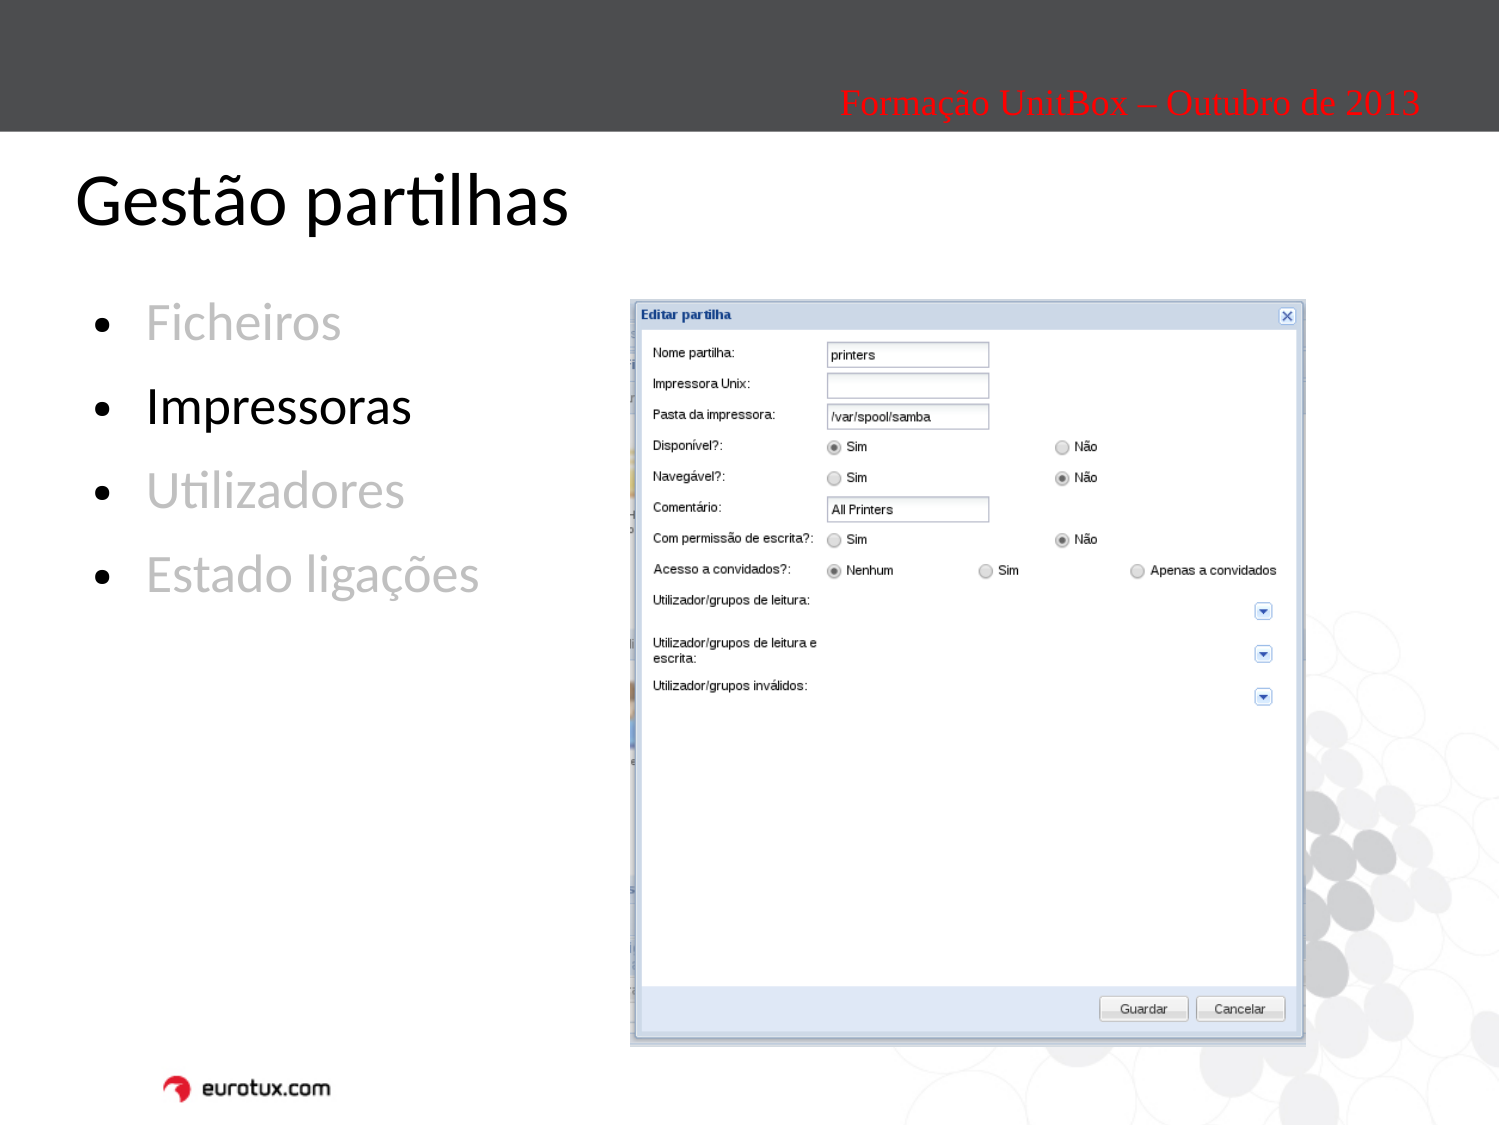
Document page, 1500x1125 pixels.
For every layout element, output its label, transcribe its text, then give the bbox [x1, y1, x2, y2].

picture [0, 0, 1499, 1125]
title Gestão partilhas [75, 112, 1425, 301]
list Ficheiros Impressoras Utilizadores Estado ligações [75, 299, 630, 953]
